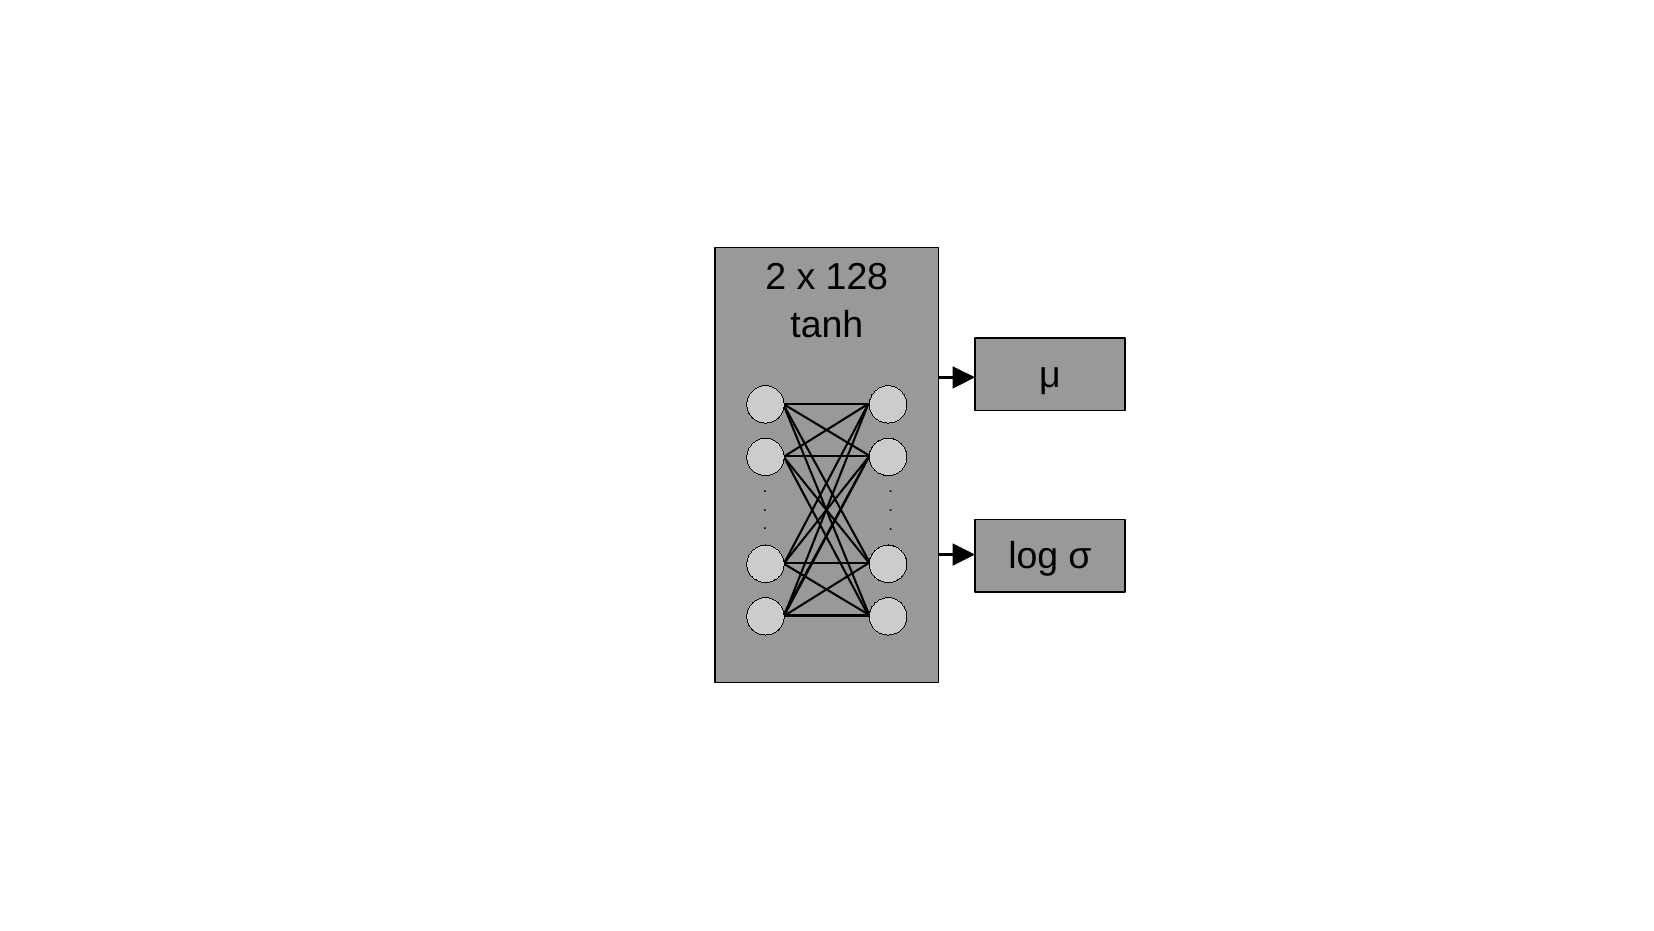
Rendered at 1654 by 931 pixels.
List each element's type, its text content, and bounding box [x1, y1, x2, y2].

text_box μ [975, 337, 1126, 411]
text_box [746, 597, 785, 636]
text_box [869, 544, 907, 583]
text_box [746, 438, 785, 476]
text_box [869, 438, 907, 476]
text_box [746, 544, 785, 583]
text_box [869, 597, 907, 636]
text_box [869, 385, 907, 424]
text_box 2 x 128 tanh [715, 247, 939, 683]
text_box [746, 385, 785, 424]
text_box log σ [975, 519, 1126, 593]
